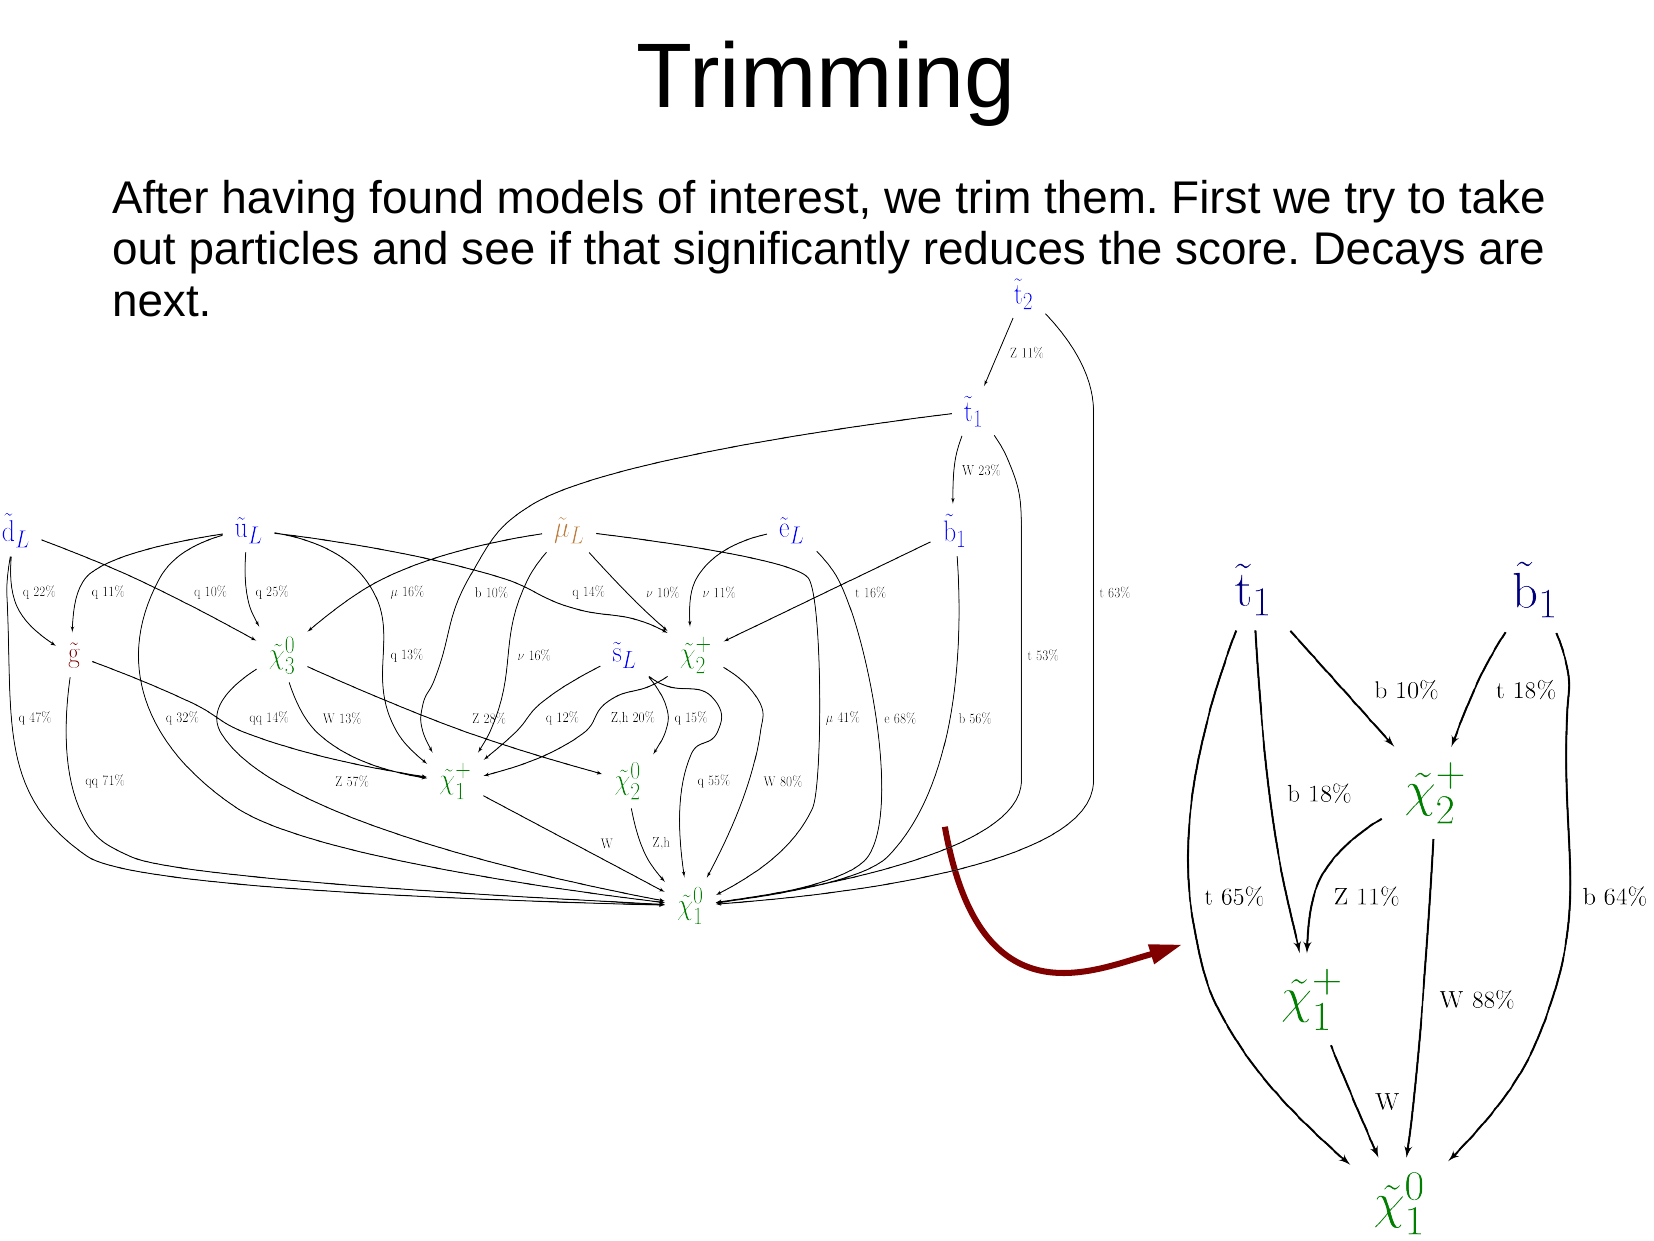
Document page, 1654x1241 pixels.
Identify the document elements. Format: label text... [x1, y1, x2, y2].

list After having found models of interest, we trim them. First we try to take out particles and see if that significantly reduces the score. Decays are next. [41, 172, 1595, 378]
title Trimming [82, 0, 1571, 172]
picture [1173, 555, 1653, 1241]
picture [0, 274, 1134, 928]
